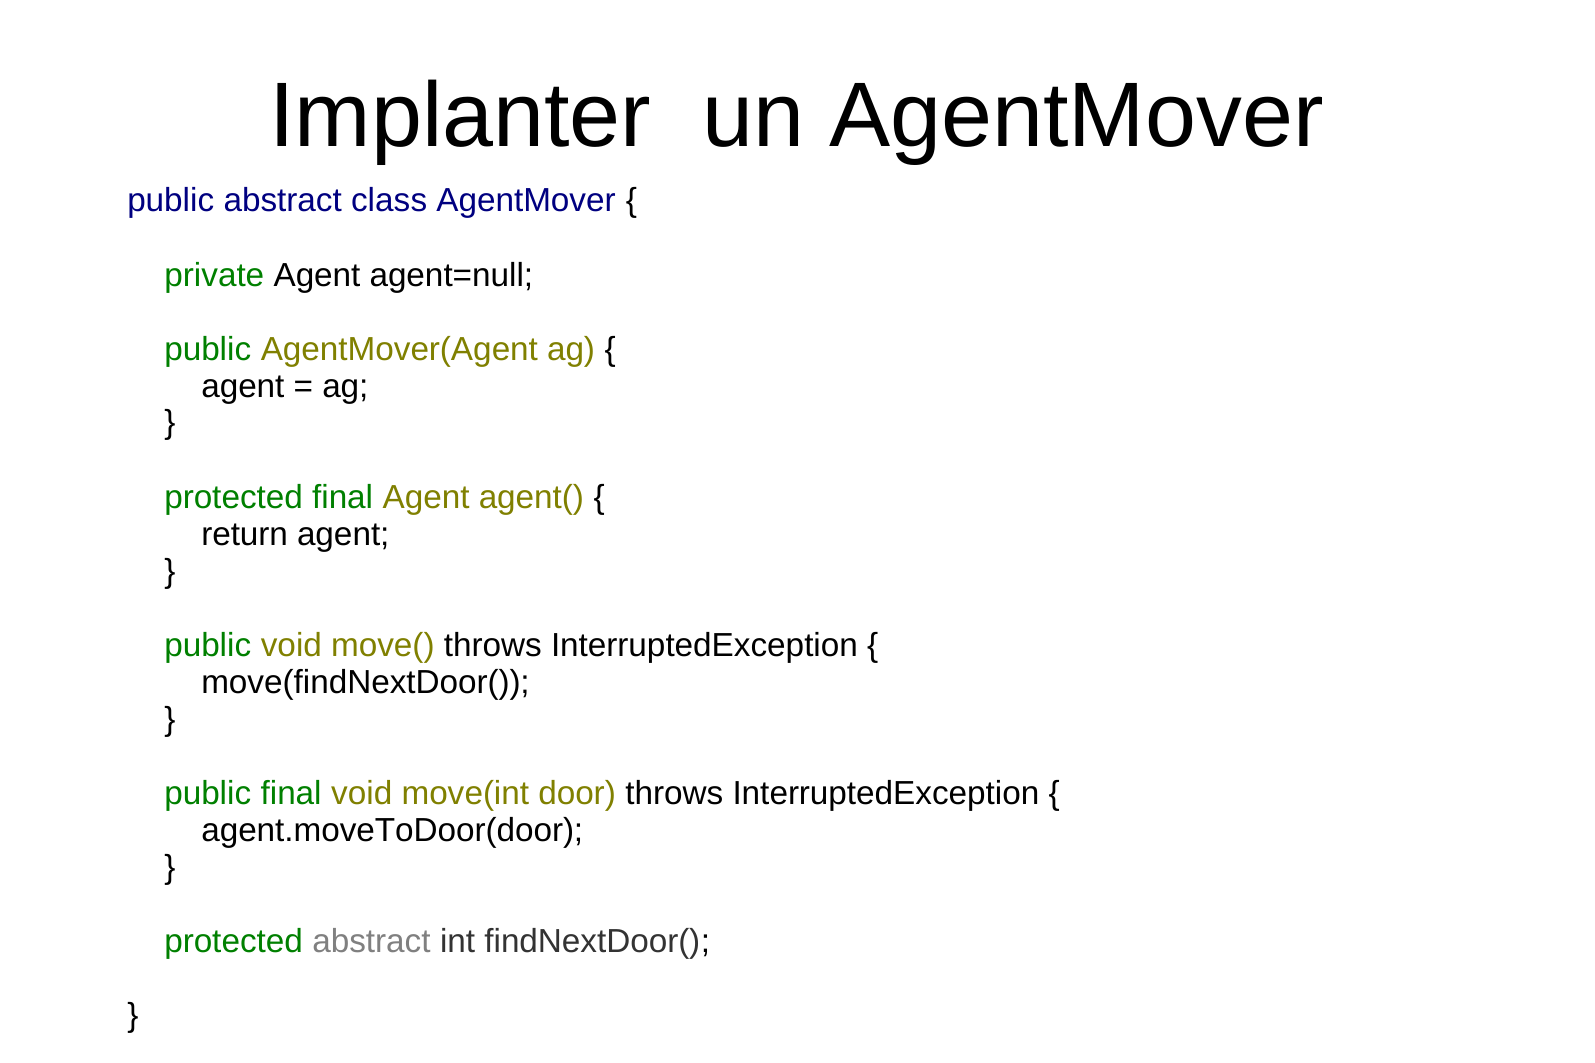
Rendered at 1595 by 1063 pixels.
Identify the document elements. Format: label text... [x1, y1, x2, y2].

text_box public abstract class AgentMover { private Agent agent=null; public AgentMover(Agent ag) { agent = ag; } protected final Agent agent() { return agent; } public void move() throws InterruptedException { move(findNextDoor()); } public final void move(int door) throws InterruptedException { agent.moveToDoor(door); } protected abstract int findNextDoor(); } [112, 174, 1313, 1051]
title Implanter un AgentMover [79, 42, 1515, 188]
